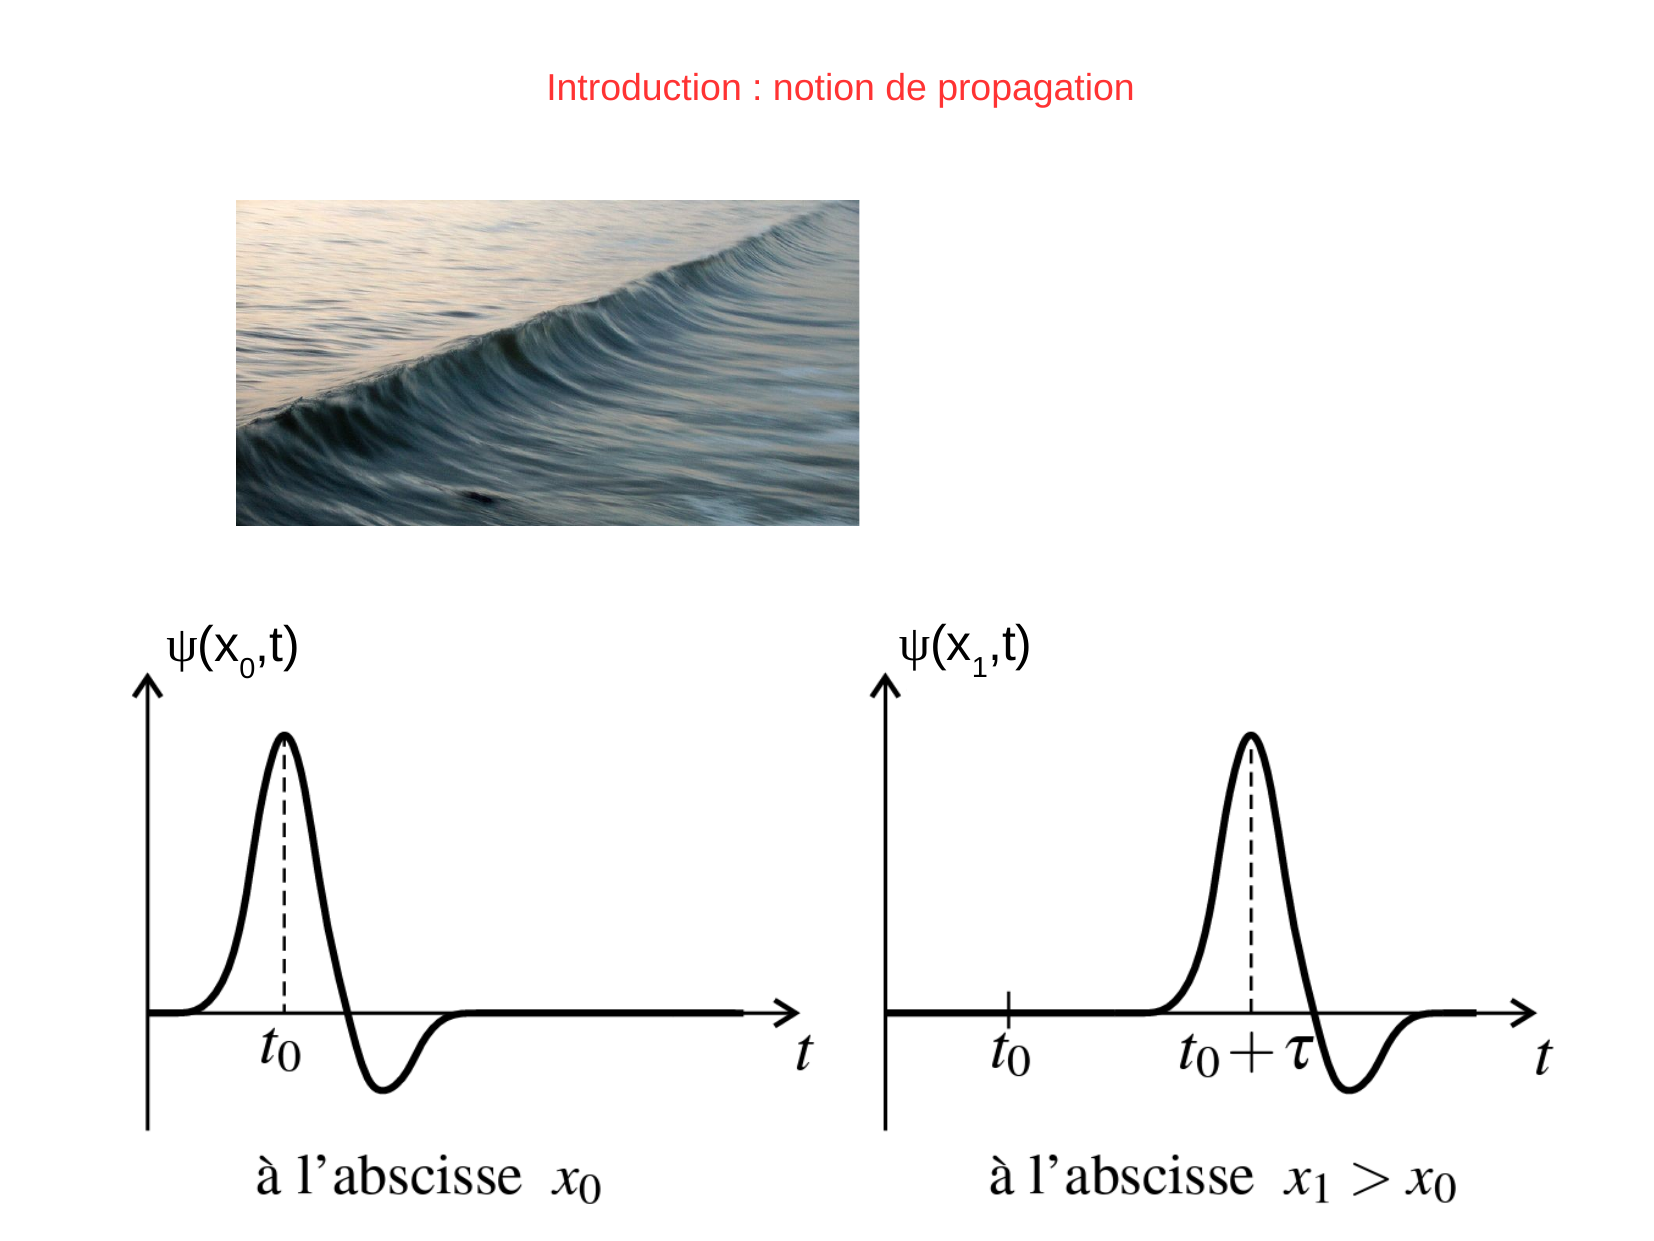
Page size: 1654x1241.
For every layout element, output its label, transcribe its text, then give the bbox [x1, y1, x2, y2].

text_box ψ(x0,t) [151, 609, 348, 692]
text_box ψ(x1,t) [884, 608, 1081, 691]
text_box [168, 625, 389, 726]
picture [236, 200, 860, 526]
text_box Introduction : notion de propagation [531, 59, 1170, 116]
text_box [907, 617, 1128, 718]
picture [70, 617, 1595, 1232]
